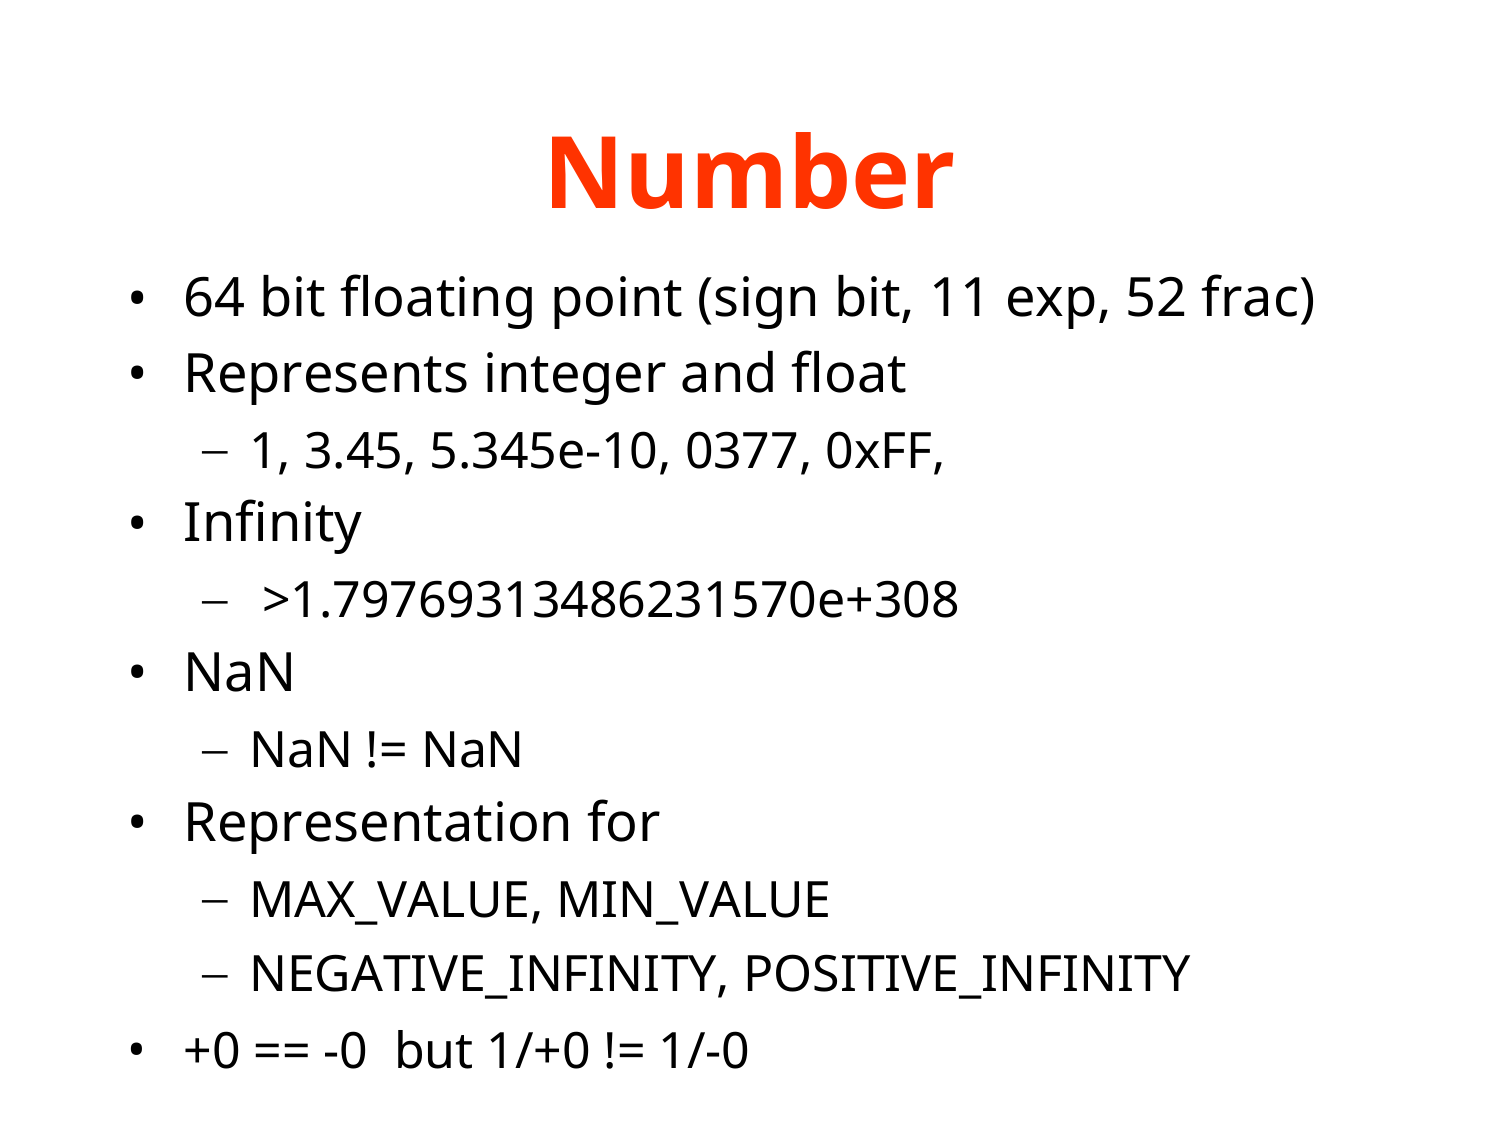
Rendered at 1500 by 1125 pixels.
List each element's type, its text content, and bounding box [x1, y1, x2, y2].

title Number [112, 75, 1388, 262]
list 64 bit floating point (sign bit, 11 exp, 52 frac) Represents integer and float 1, 3.45, 5.345e-10, 0377, 0xFF, Infinity >1.79769313486231570e+308 NaN NaN != NaN Representation for MAX_VALUE, MIN_VALUE NEGATIVE_INFINITY, POSITIVE_INFINITY +0 == -0 but 1/+0 != 1/-0 [112, 262, 1388, 1087]
